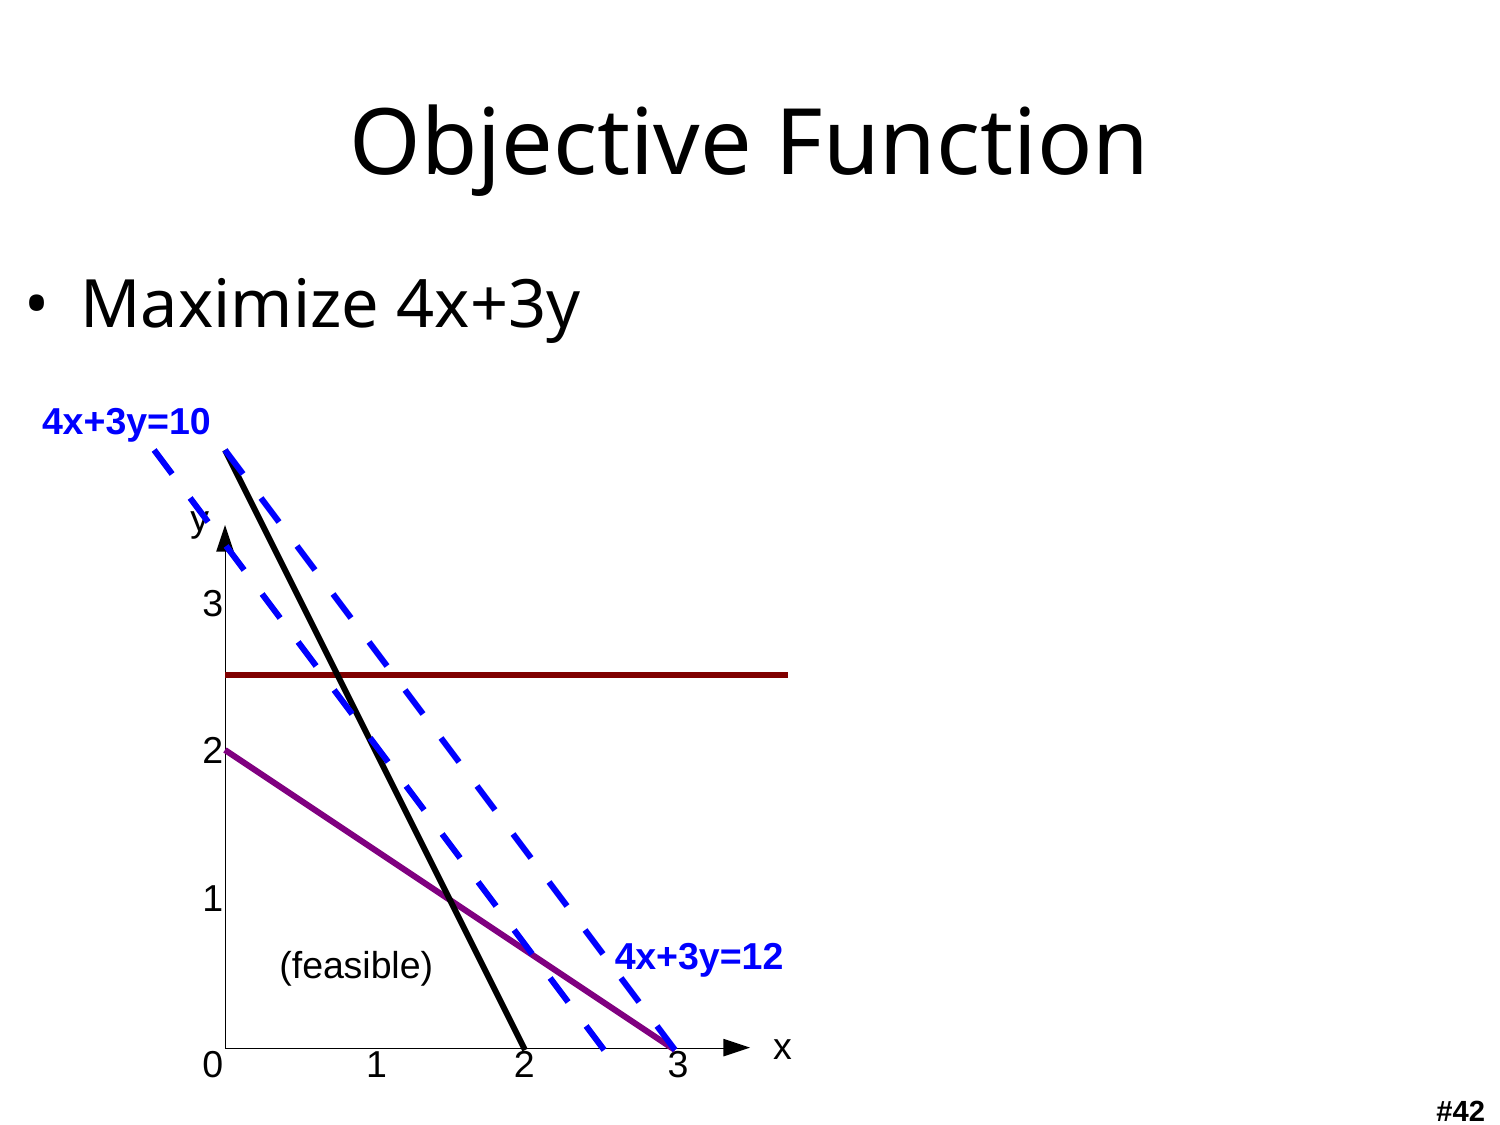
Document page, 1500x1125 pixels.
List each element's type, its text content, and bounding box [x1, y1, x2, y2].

text_box 3 [187, 574, 238, 632]
text_box (feasible) [264, 937, 449, 995]
text_box 4x+3y=12 [600, 927, 798, 985]
list Maximize 4x+3y [24, 256, 1475, 1095]
text_box x [758, 1018, 807, 1075]
text_box 3 [652, 1036, 704, 1094]
text_box 2 [499, 1036, 550, 1094]
text_box 0 [187, 1035, 238, 1093]
text_box 4x+3y=10 [27, 393, 226, 451]
text_box 1 [351, 1036, 402, 1094]
text_box 1 [187, 870, 238, 927]
text_box y [175, 490, 225, 547]
title Objective Function [24, 45, 1476, 233]
text_box 2 [187, 722, 238, 780]
